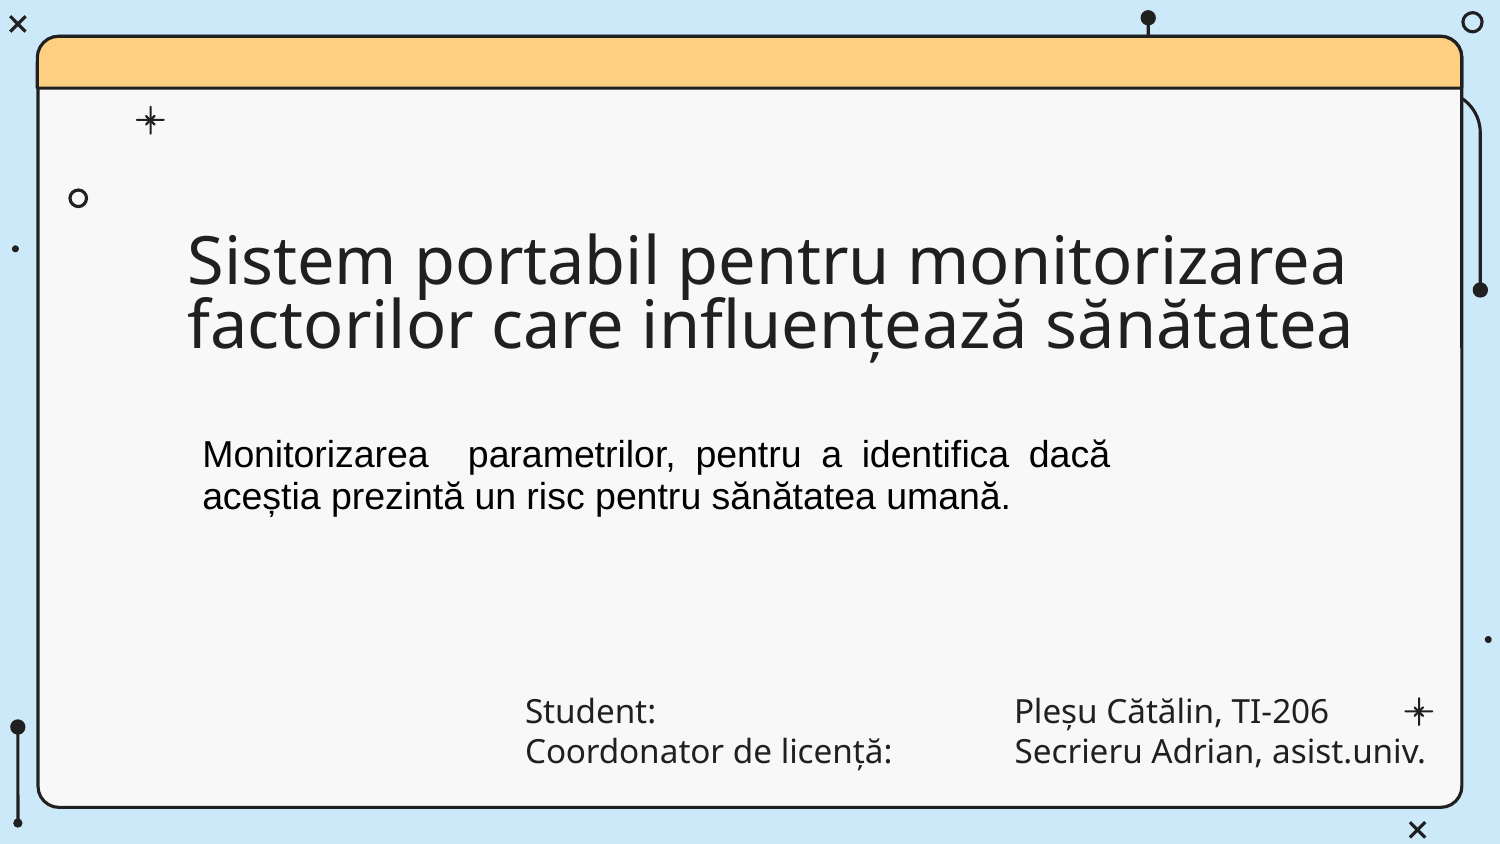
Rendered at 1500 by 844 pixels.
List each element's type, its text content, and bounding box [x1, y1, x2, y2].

text_box Monitorizarea parametrilor, pentru a identifica dacă aceștia prezintă un risc pentru sănătatea umană. [187, 426, 1126, 526]
title Sistem portabil pentru monitorizarea factorilor care influențează sănătatea [187, 187, 1426, 377]
subtitle Student: Pleșu Cătălin, TI-206 Coordonator de licență: Secrieru Adrian, asist.univ. [525, 675, 1463, 790]
